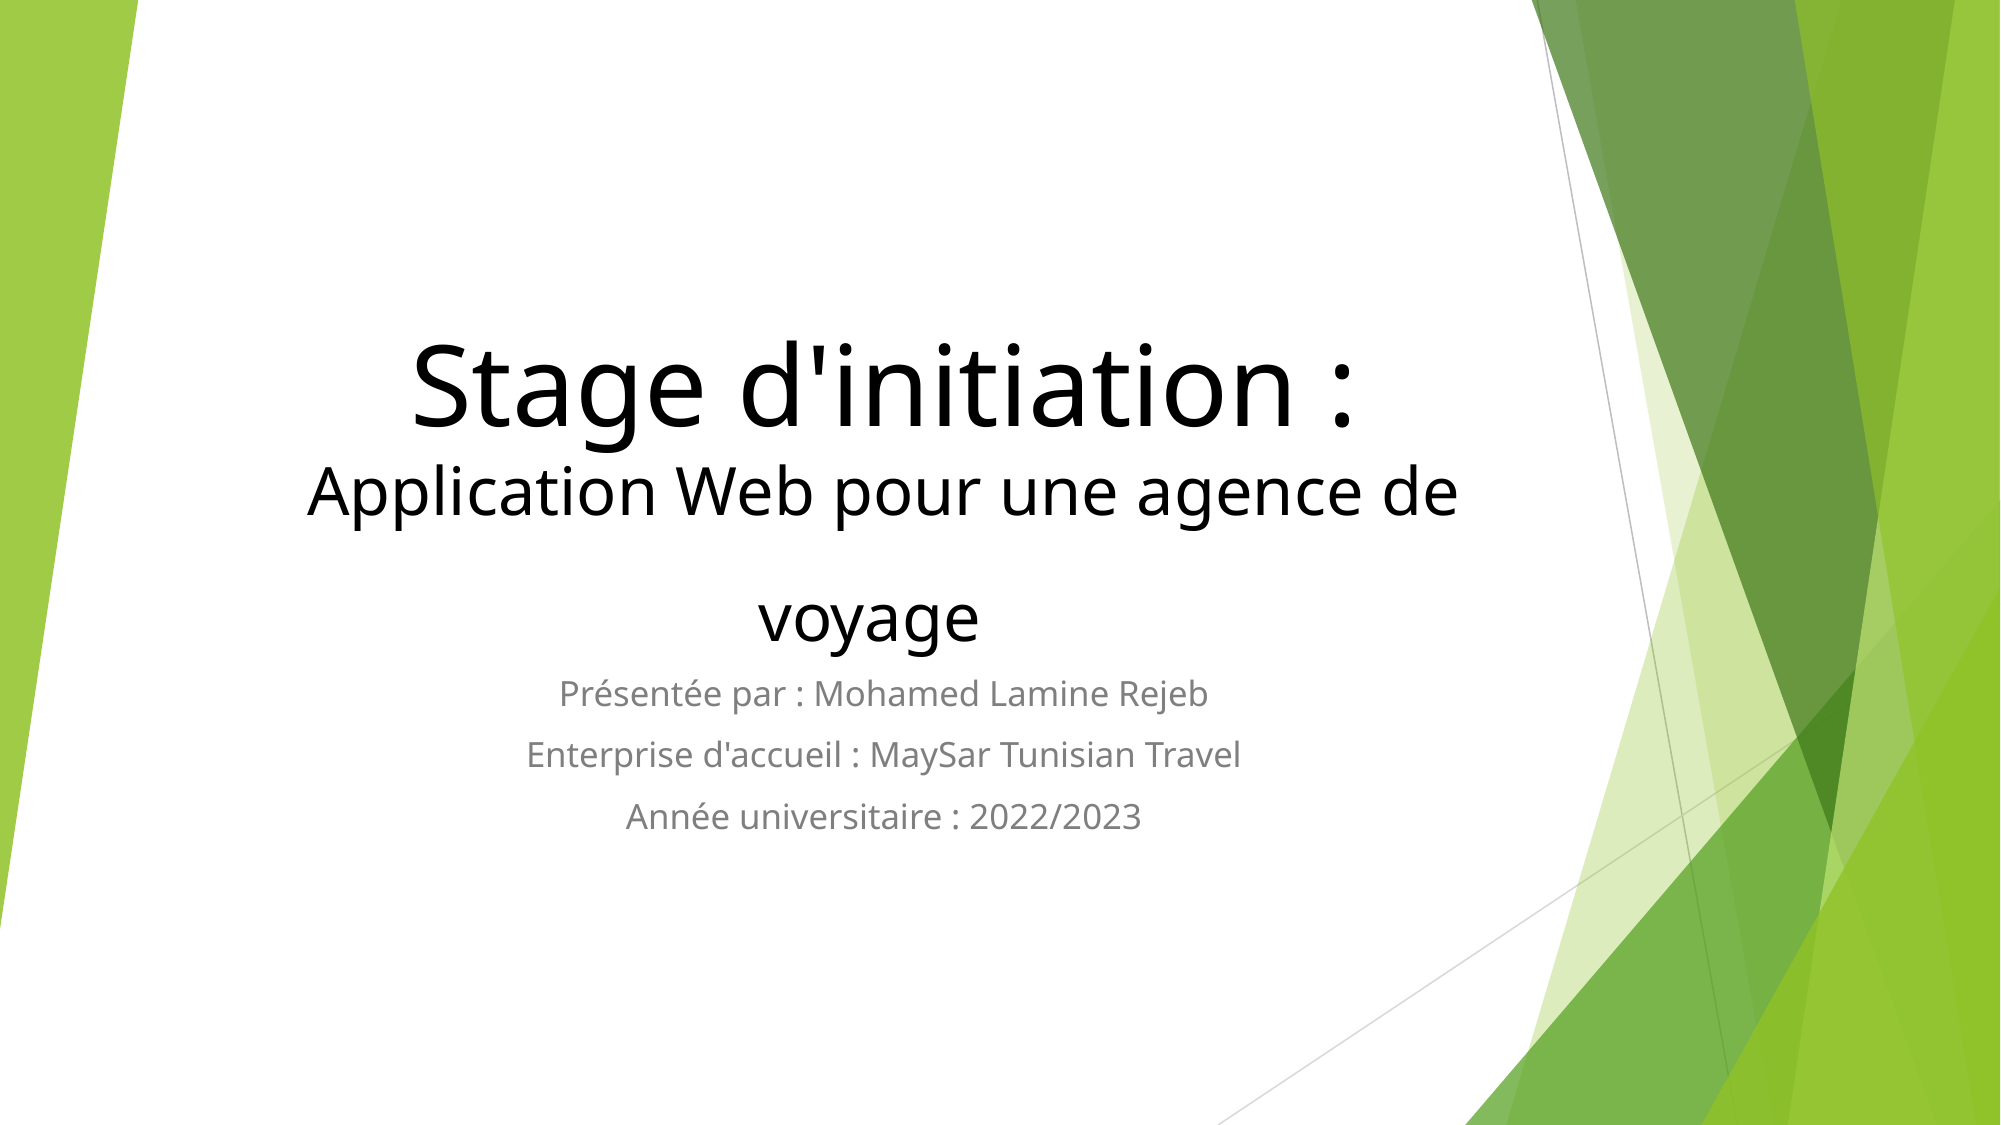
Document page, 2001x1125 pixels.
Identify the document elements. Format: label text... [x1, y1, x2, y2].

subtitle Présentée par : Mohamed Lamine Rejeb Enterprise d'accueil : MaySar Tunisian Travel Année universitaire : 2022/2023 [247, 664, 1522, 845]
title Stage d'initiation : Application Web pour une agence de voyage [247, 306, 1522, 577]
